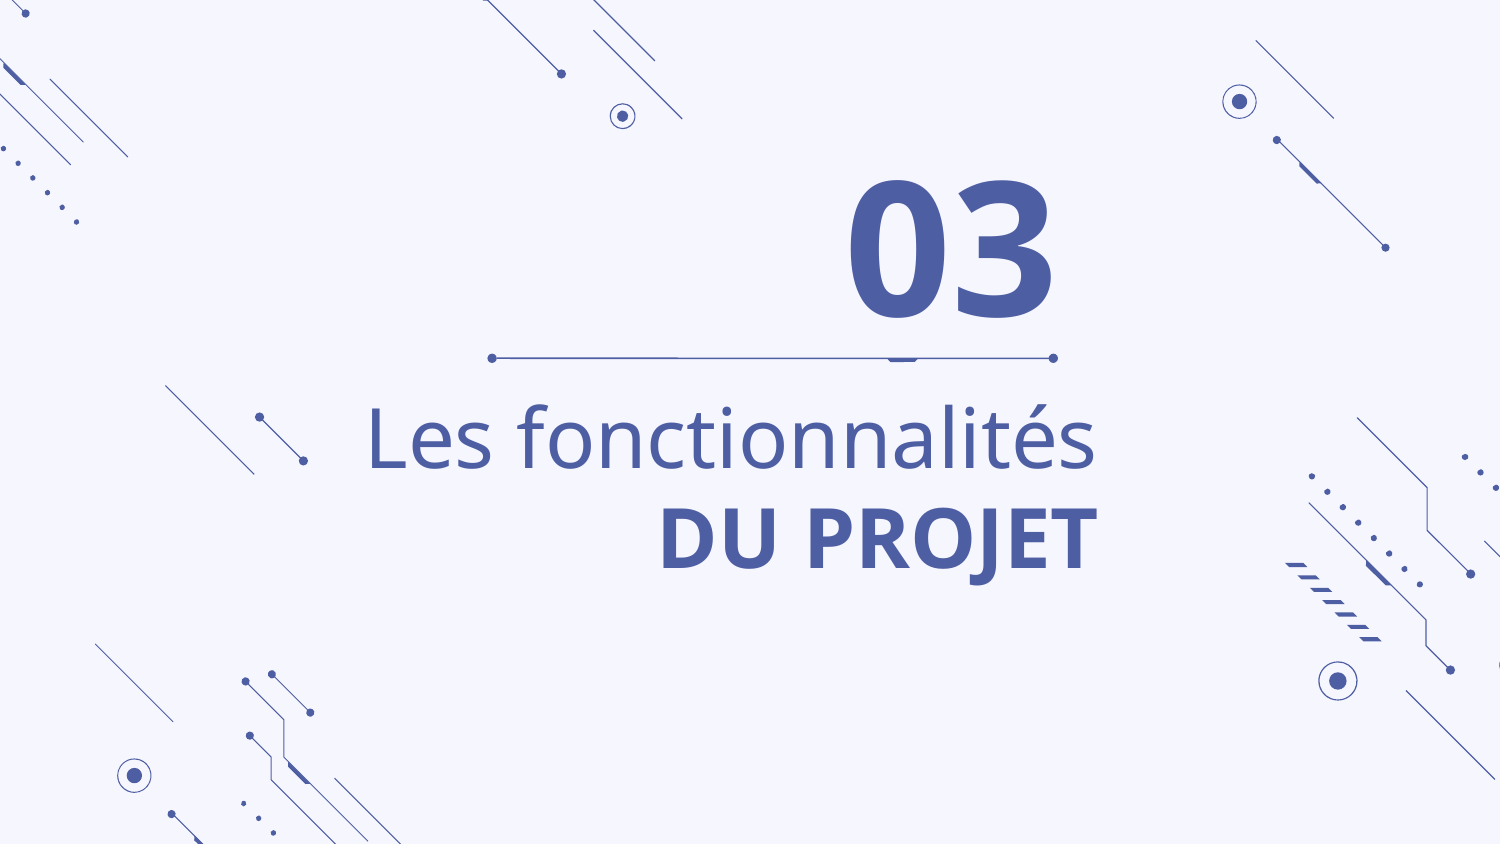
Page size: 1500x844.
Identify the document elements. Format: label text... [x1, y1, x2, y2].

text_box [1359, 637, 1382, 642]
text_box [1346, 624, 1370, 629]
text_box [254, 412, 309, 466]
text_box [1461, 453, 1469, 461]
text_box [1484, 540, 1500, 558]
text_box [1416, 581, 1423, 588]
text_box [487, 353, 497, 363]
text_box [1318, 661, 1358, 701]
text_box [1048, 353, 1058, 363]
title Les fonctionnalités DU PROJET [231, 385, 1114, 617]
text_box [1334, 612, 1358, 617]
text_box [1324, 488, 1331, 495]
text_box [1297, 575, 1320, 580]
text_box [1356, 417, 1476, 579]
text_box [1492, 484, 1499, 491]
text_box [1308, 473, 1316, 480]
text_box [1401, 565, 1408, 573]
text_box [1355, 519, 1362, 526]
text_box [1370, 534, 1377, 542]
text_box [1477, 469, 1484, 476]
text_box [1309, 587, 1333, 592]
text_box [1285, 562, 1308, 568]
text_box [1308, 502, 1456, 675]
text_box [1405, 690, 1496, 780]
text_box [1386, 550, 1393, 557]
text_box [165, 385, 255, 475]
title 03 [426, 129, 1074, 322]
text_box [1322, 600, 1345, 605]
text_box [1339, 504, 1346, 511]
